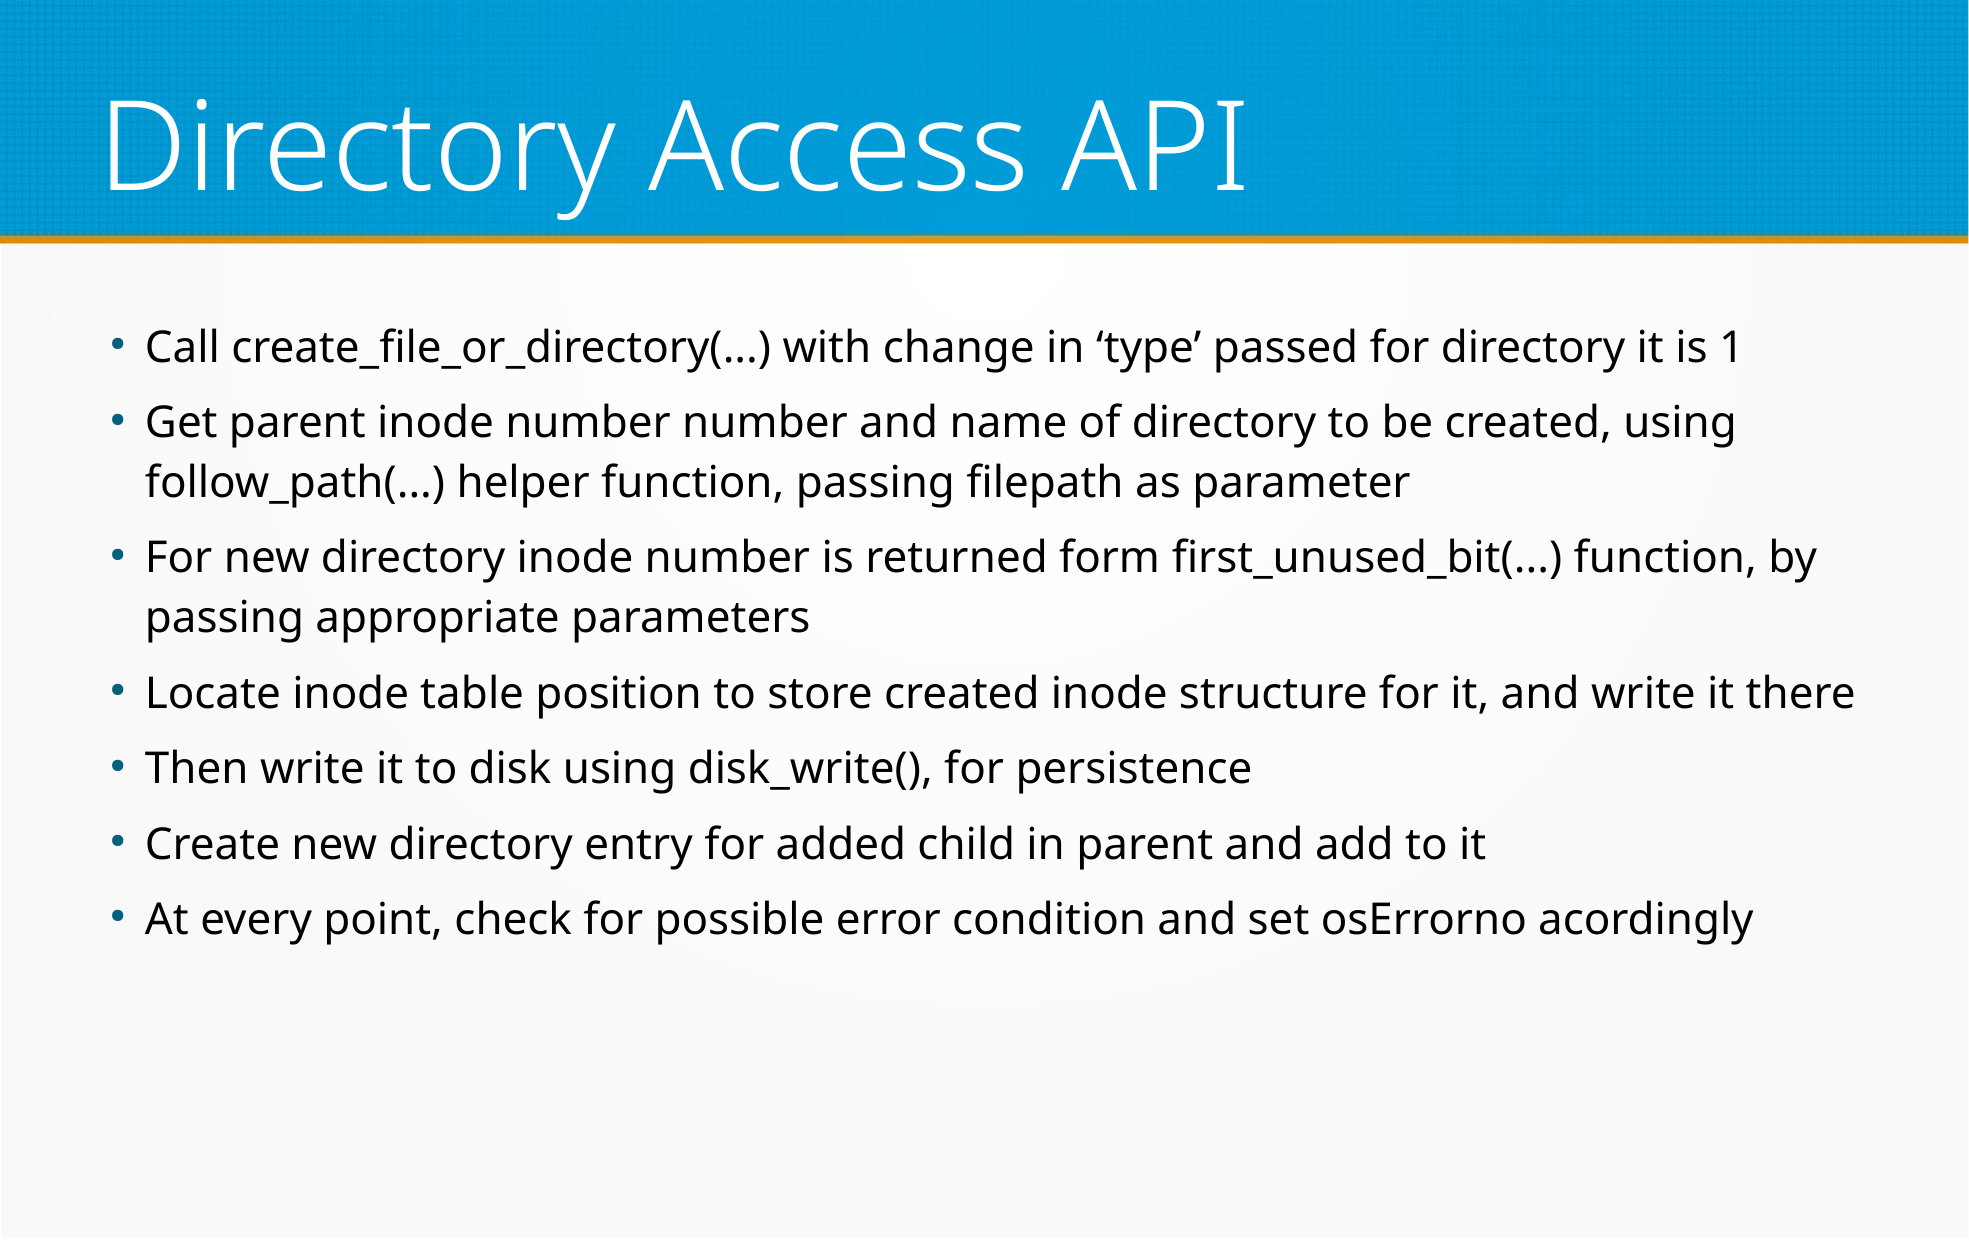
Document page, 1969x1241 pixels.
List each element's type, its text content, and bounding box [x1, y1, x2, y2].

title Directory Access API [98, 19, 1870, 227]
picture [0, 233, 1969, 1241]
list Call create_file_or_directory(...) with change in ‘type’ passed for directory it is 1 Get parent inode number number and name of directory to be created, using follow_path(...) helper function, passing filepath as parameter For new directory inode number is returned form first_unused_bit(...) function, by passing appropriate parameters Locate inode table position to store created inode structure for it, and write it there Then write it to disk using disk_write(), for persistence Create new directory entry for added child in parent and add to it At every point, check for possible error condition and set osErrorno acordingly [98, 315, 1861, 1081]
